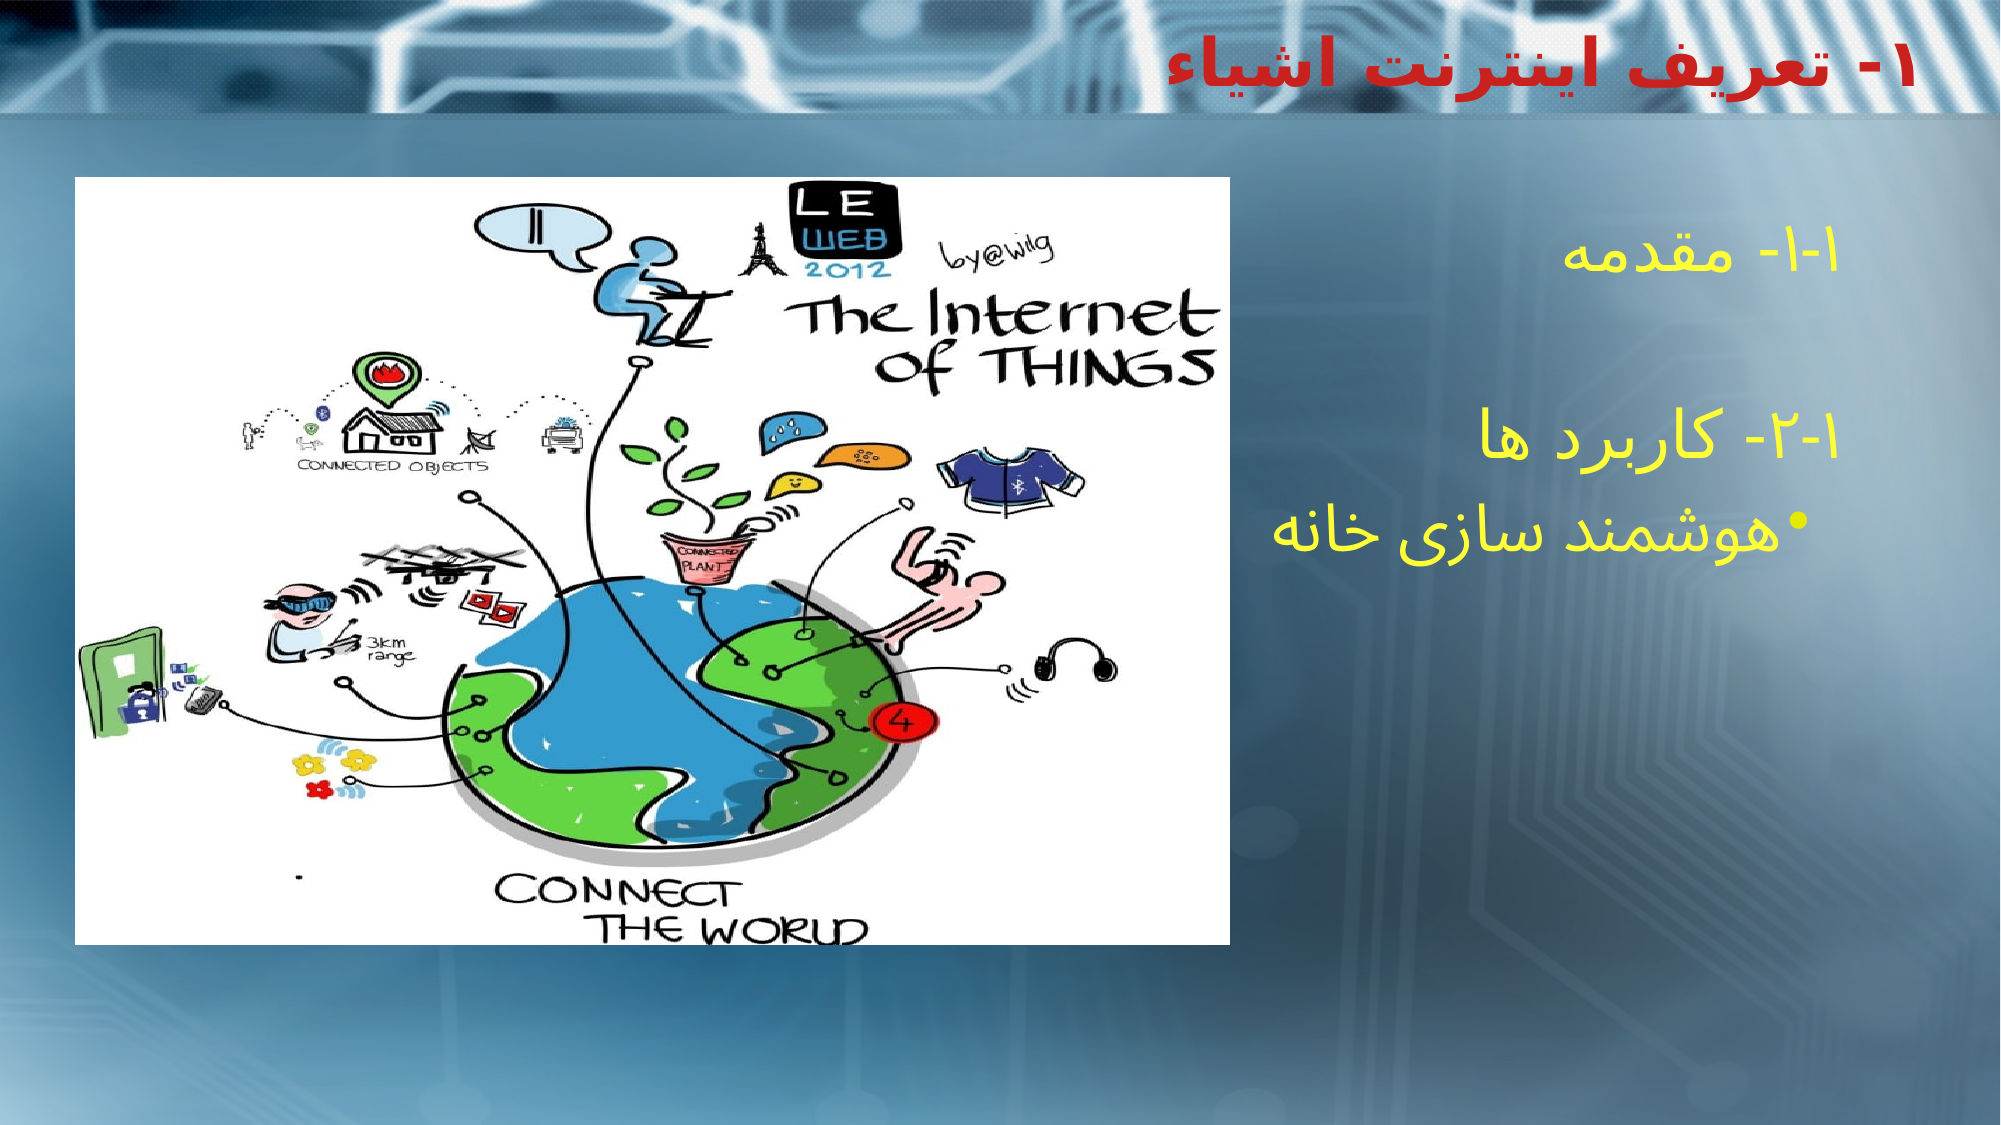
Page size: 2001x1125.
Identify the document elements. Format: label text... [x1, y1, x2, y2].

picture [0, 0, 2001, 1125]
text_box ۱-۱- مقدمه ۲-۱- کاربرد ها هوشمند سازی خانه [1230, 197, 1915, 885]
text_box ۱- تعریف اینترنت اشیاء [0, 0, 2000, 120]
